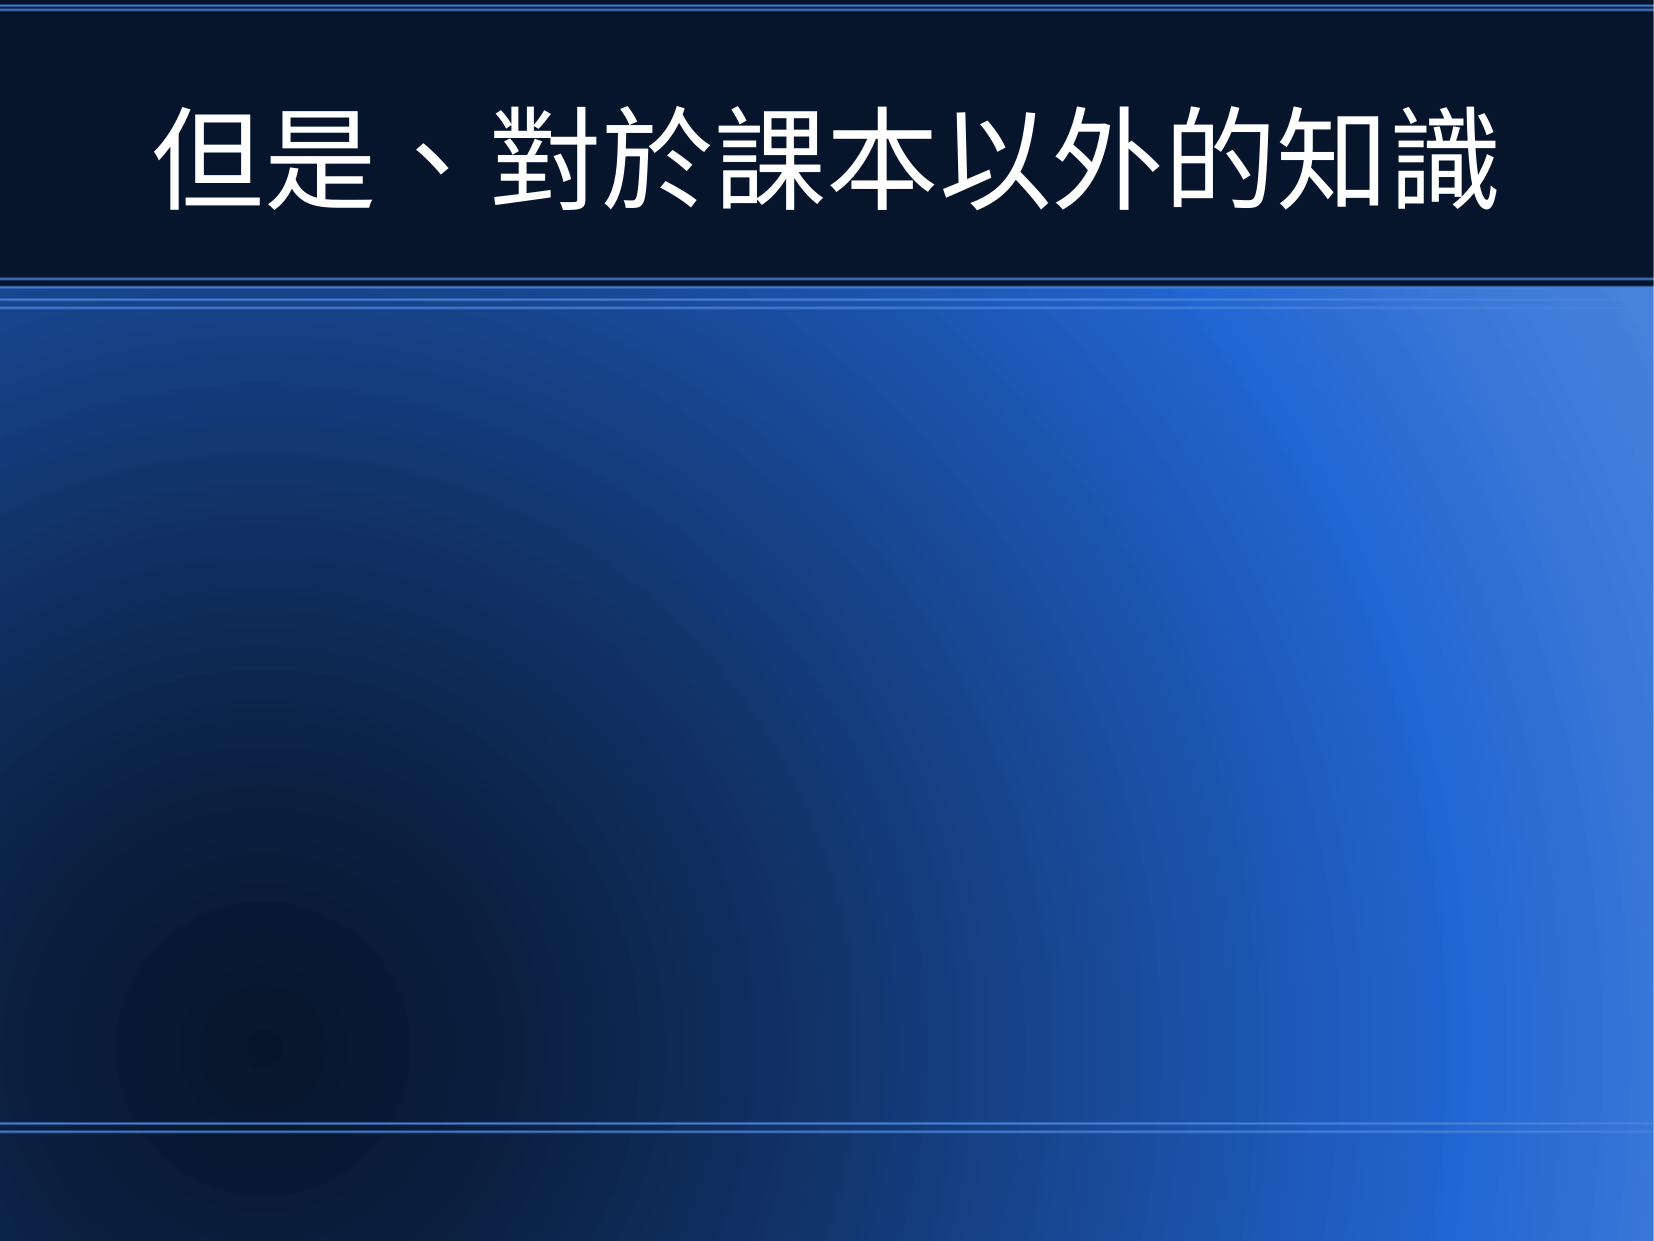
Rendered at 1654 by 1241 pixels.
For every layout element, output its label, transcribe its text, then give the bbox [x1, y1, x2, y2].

title 但是、對於課本以外的知識 [82, 49, 1571, 257]
picture [0, 0, 1654, 1241]
